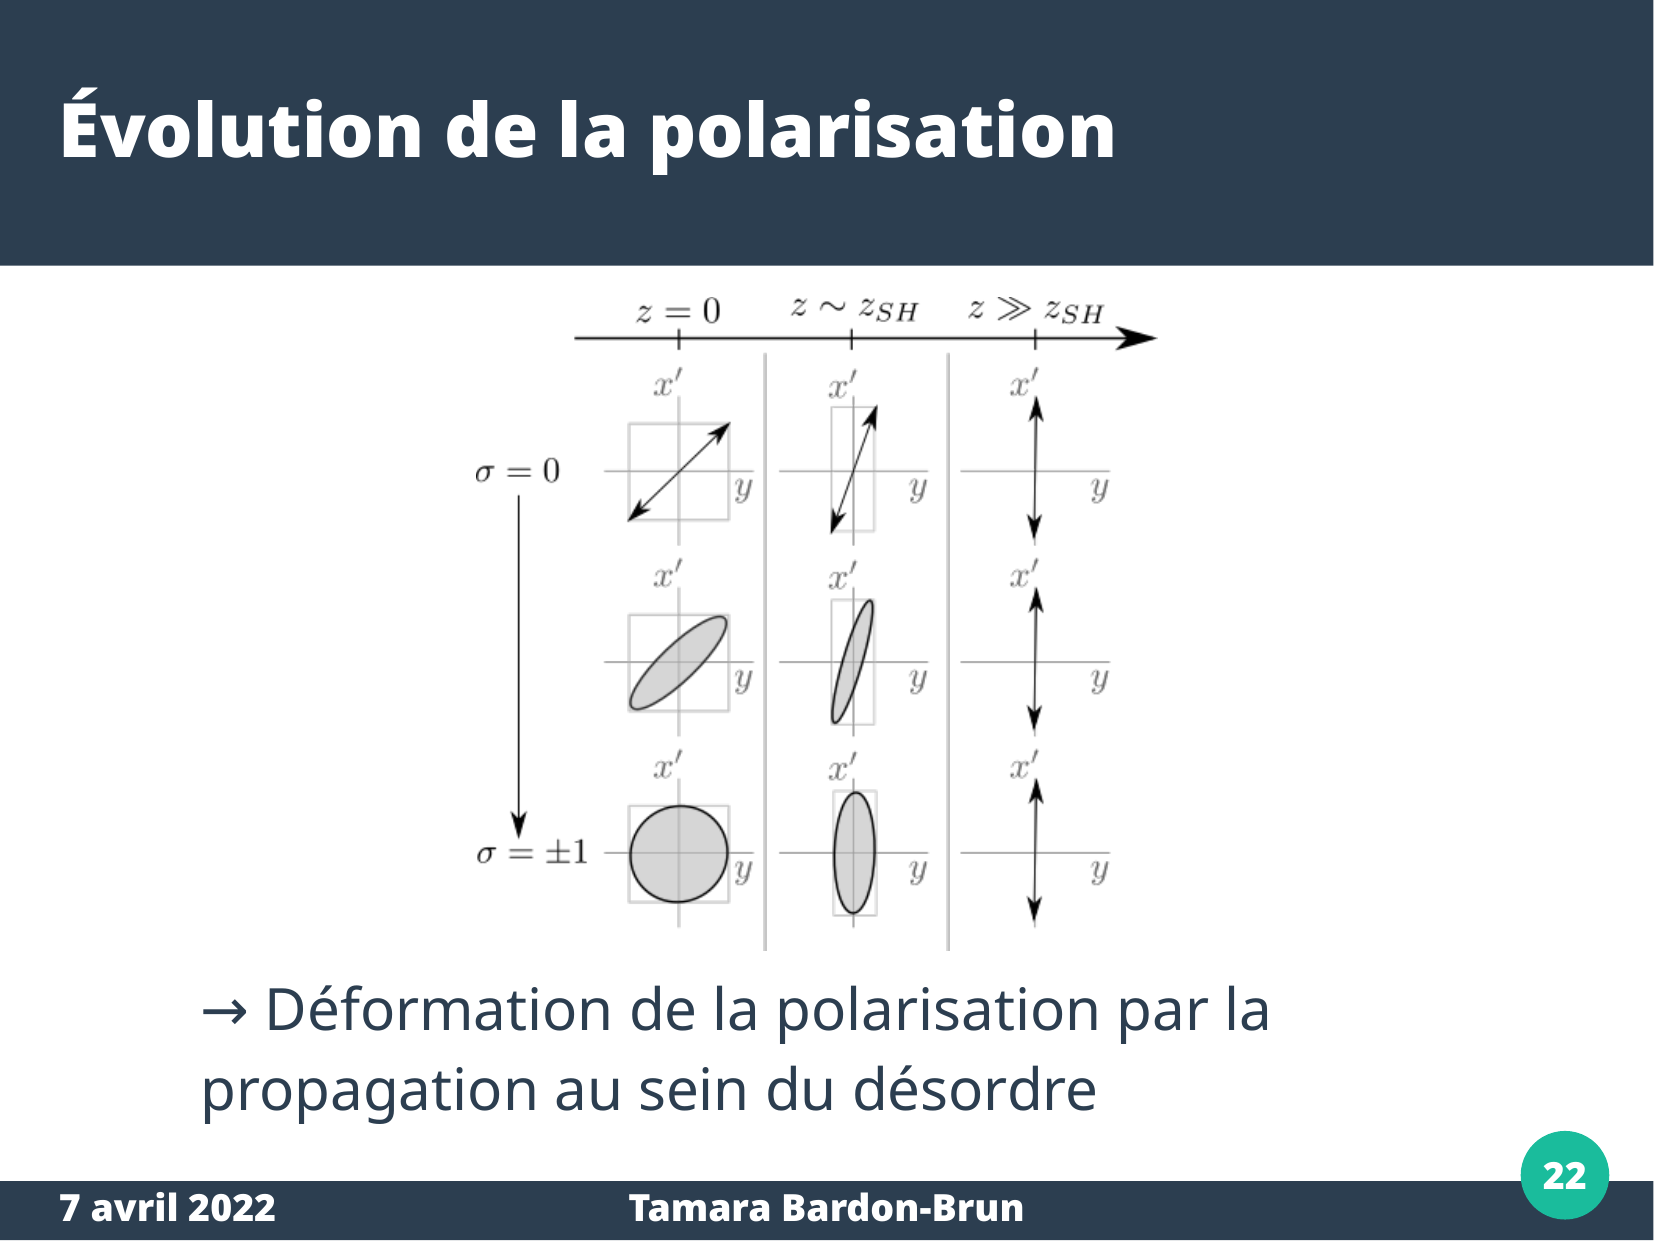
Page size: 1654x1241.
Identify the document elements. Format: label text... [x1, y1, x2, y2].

list → Déformation de la polarisation par la propagation au sein du désordre [59, 968, 1595, 1152]
picture [476, 297, 1158, 951]
title Évolution de la polarisation [59, 49, 1595, 207]
